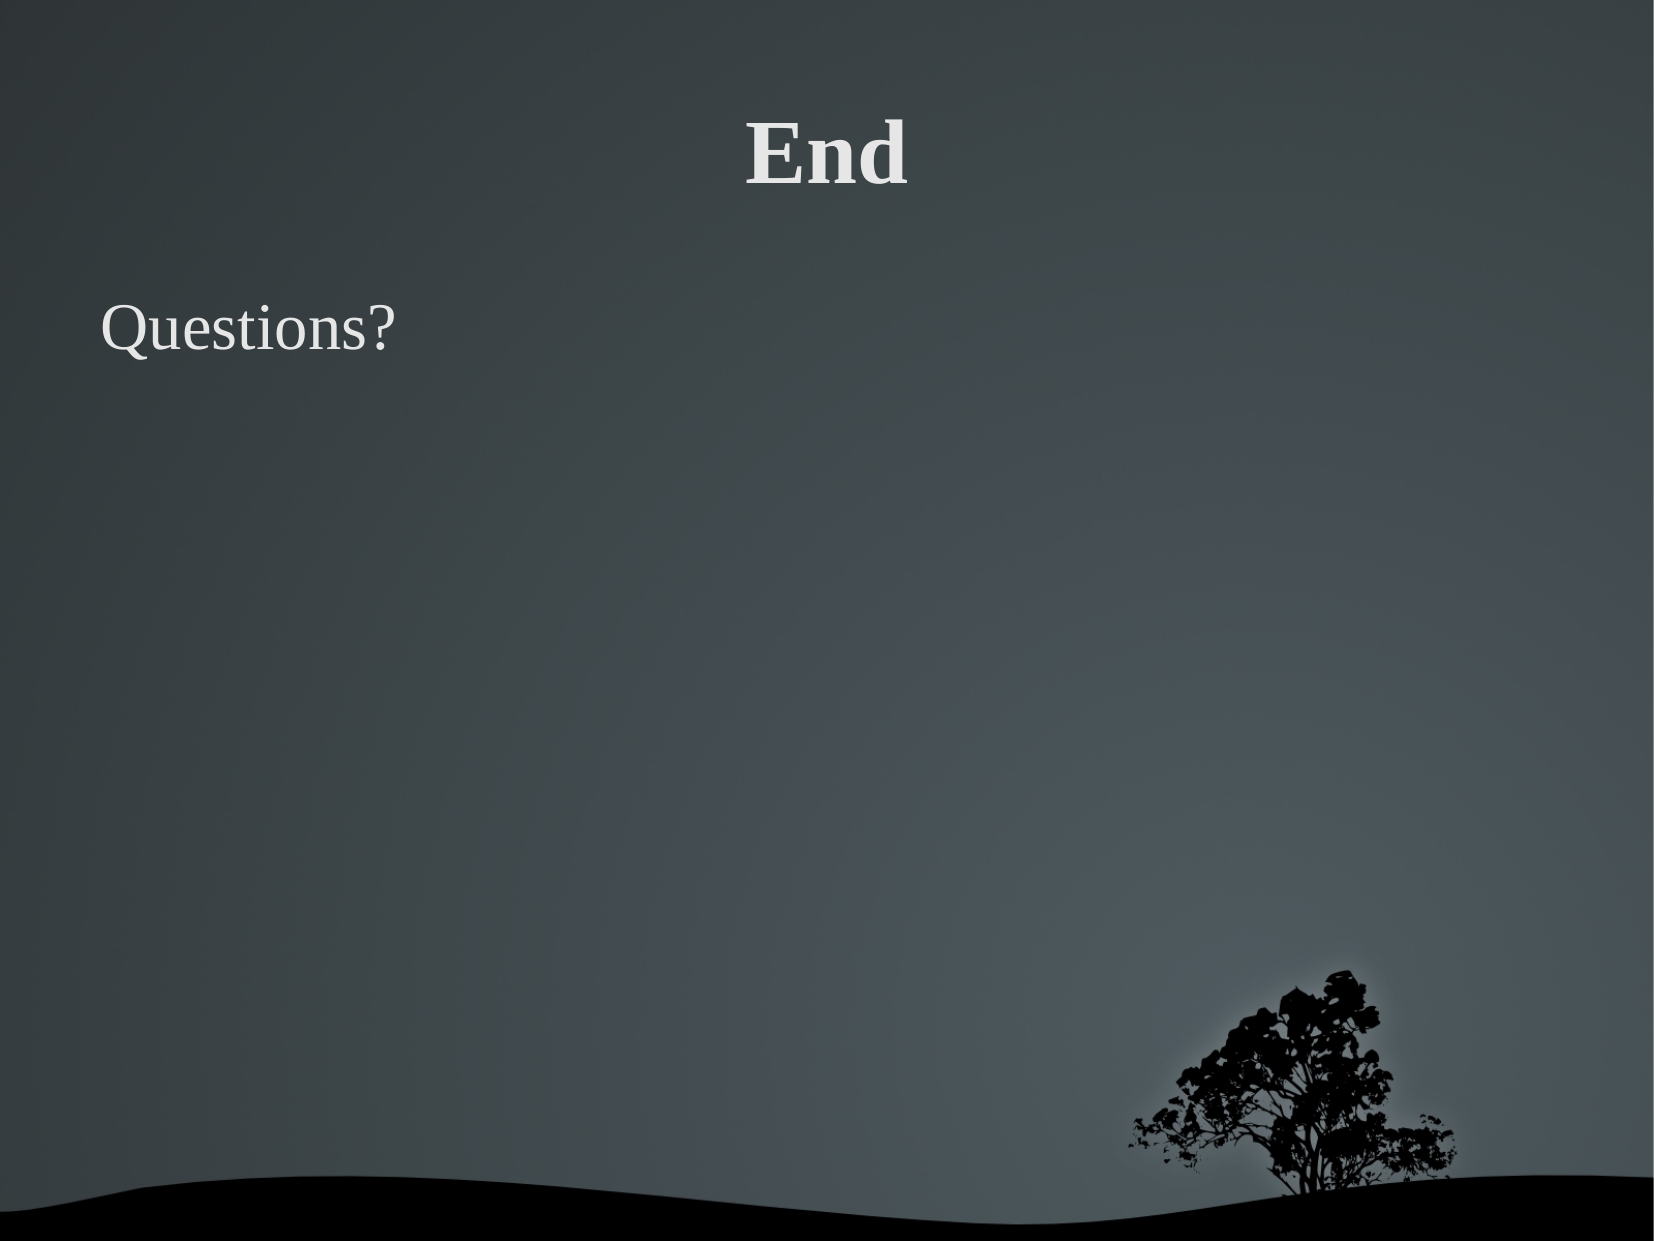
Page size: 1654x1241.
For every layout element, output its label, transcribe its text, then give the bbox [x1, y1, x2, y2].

list Questions? [82, 290, 1571, 1094]
title End [82, 56, 1571, 250]
picture [0, 0, 1654, 1241]
